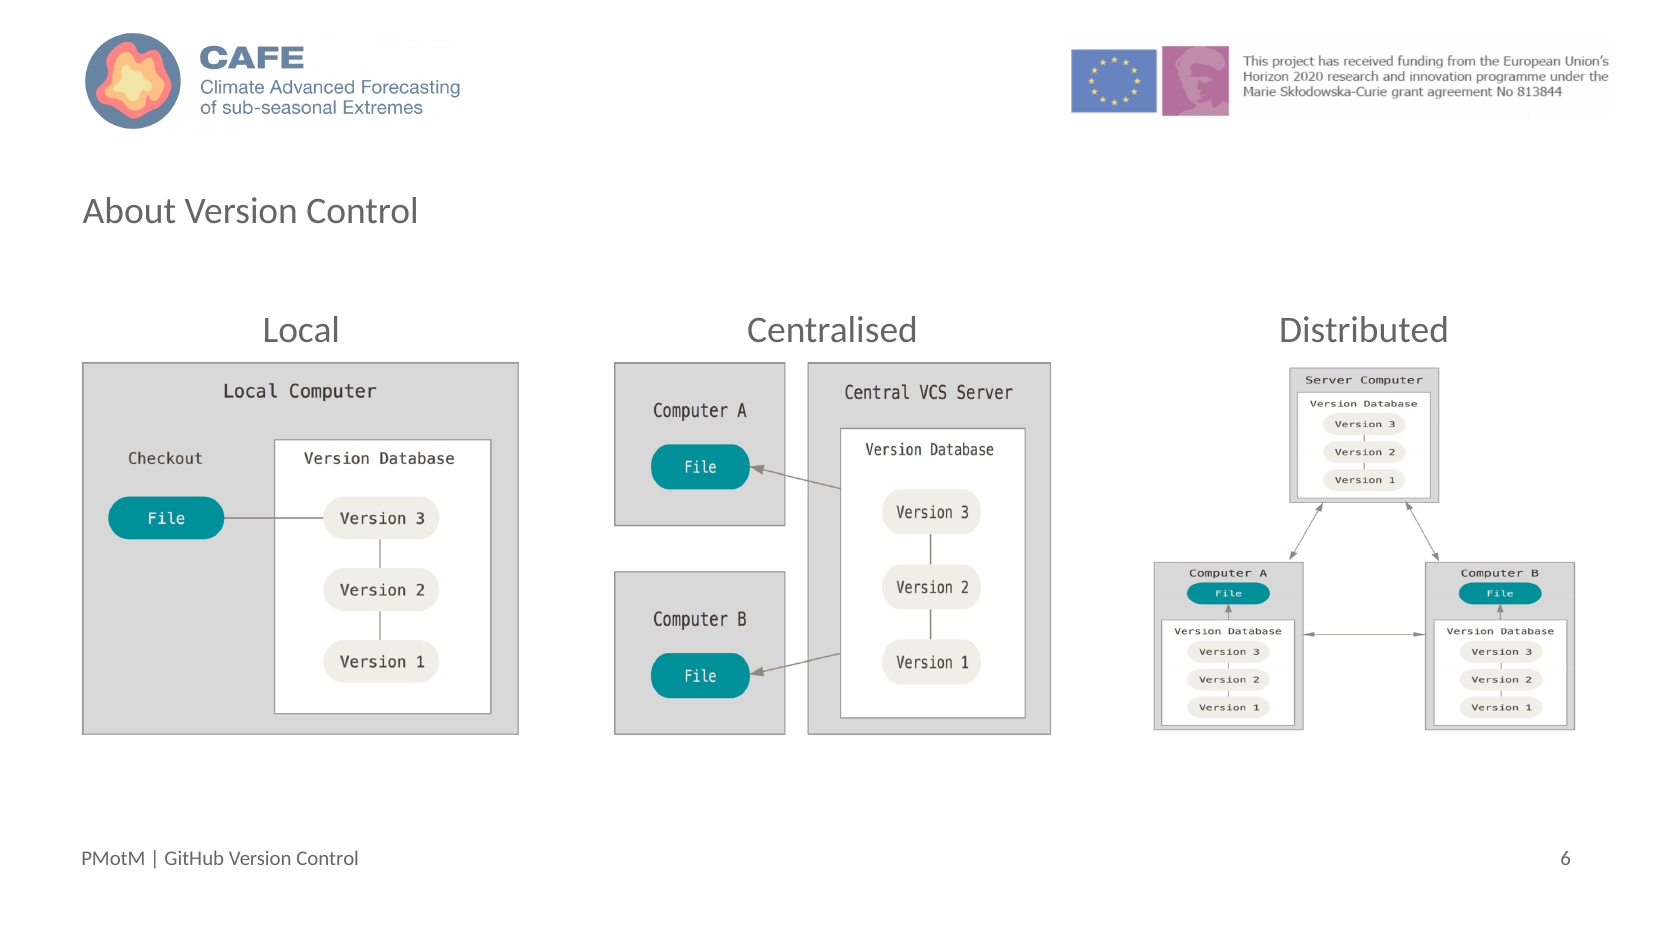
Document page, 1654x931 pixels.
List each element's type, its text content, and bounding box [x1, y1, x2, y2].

text_box Centralised [614, 307, 1052, 360]
picture [614, 362, 1052, 736]
picture [1145, 362, 1583, 736]
title About Version Control [82, 183, 1571, 246]
picture [82, 362, 520, 736]
text_box Local [82, 307, 520, 360]
text_box Distributed [1145, 307, 1583, 360]
